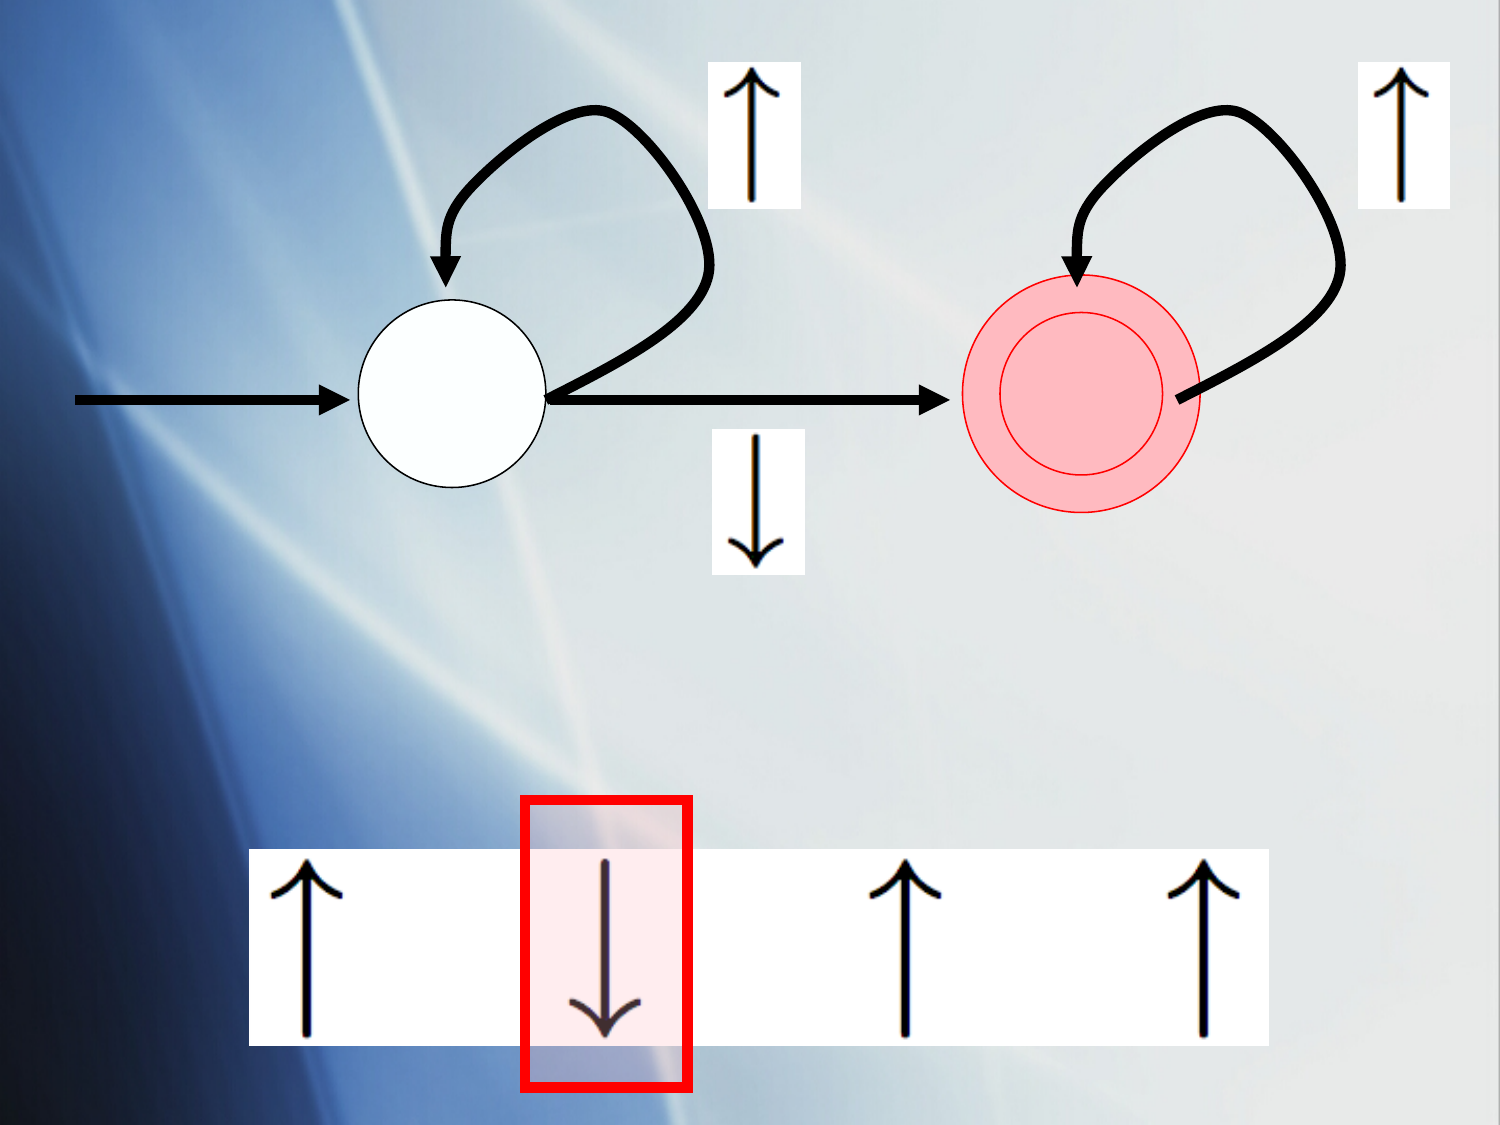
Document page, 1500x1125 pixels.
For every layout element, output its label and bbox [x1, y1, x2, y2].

text_box [962, 275, 1201, 513]
picture [0, 0, 1500, 1125]
text_box [358, 299, 546, 488]
text_box [525, 800, 688, 1088]
